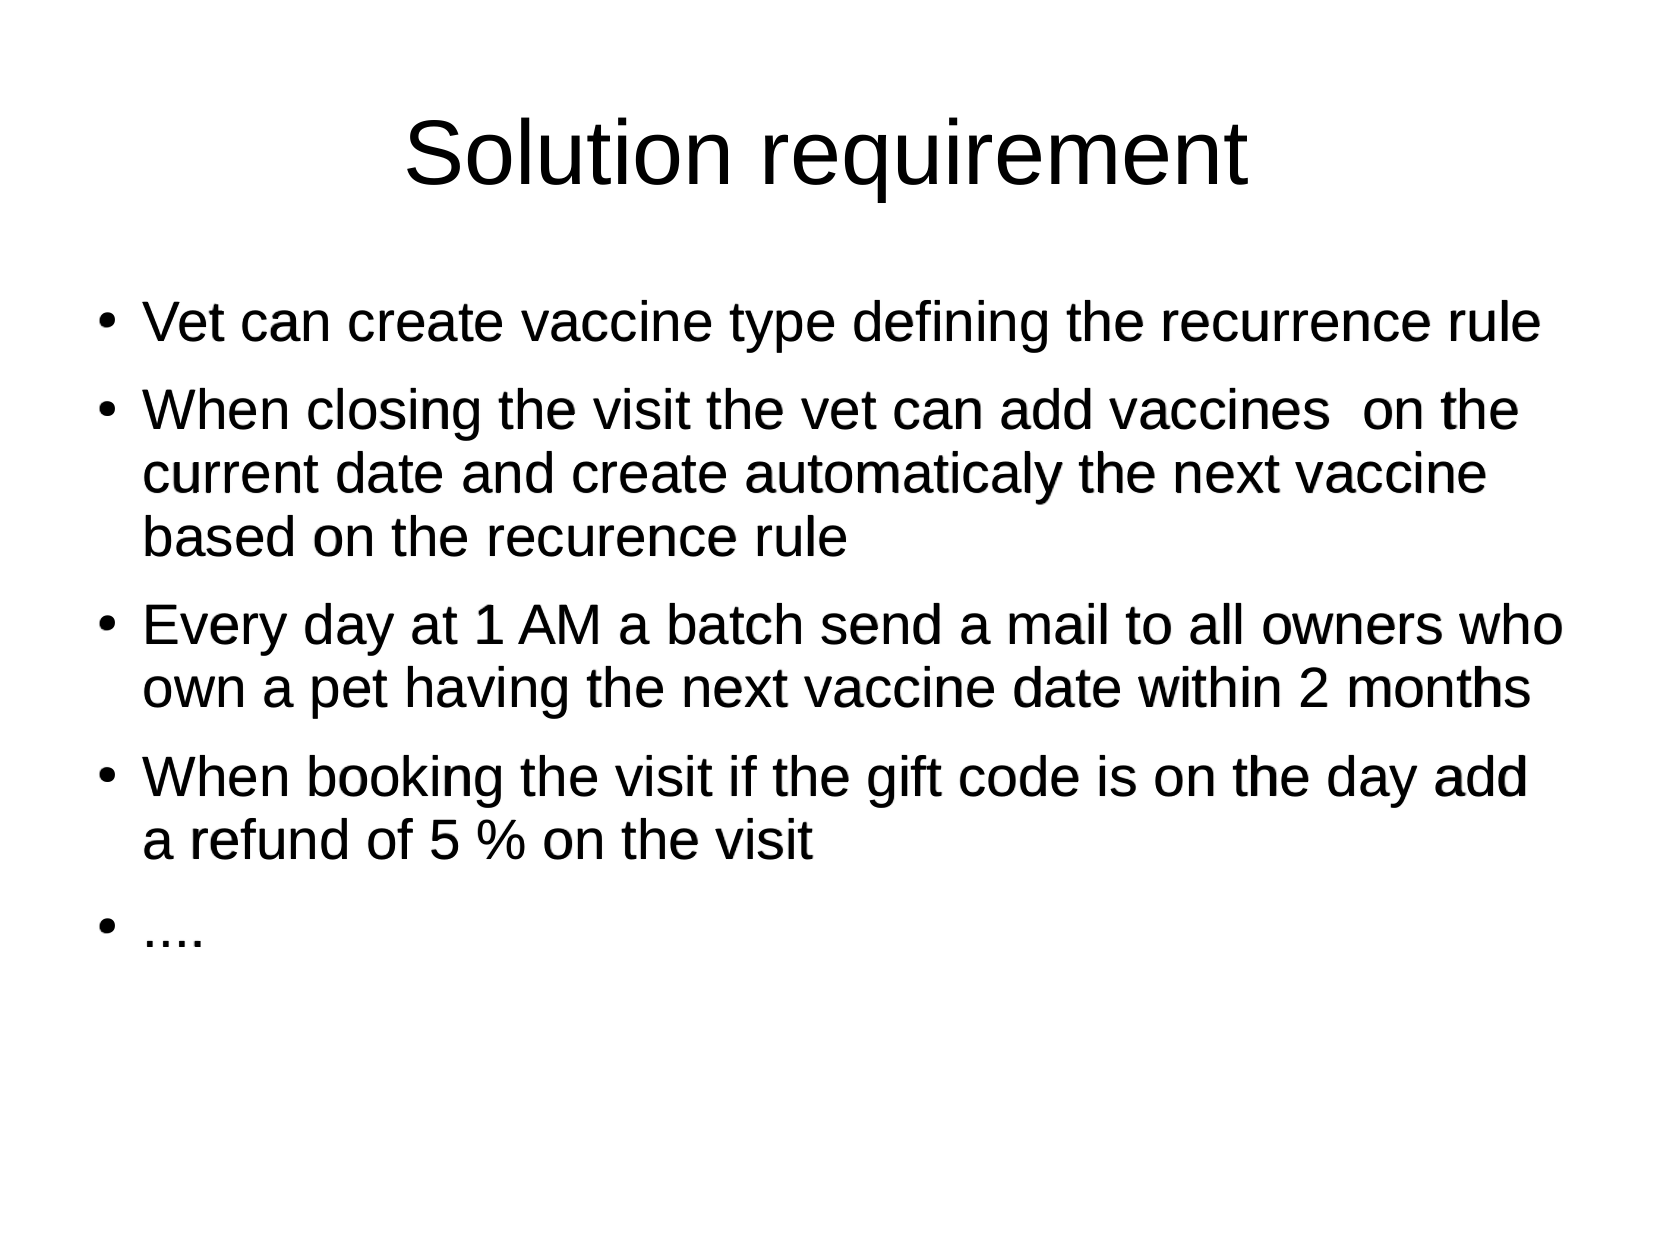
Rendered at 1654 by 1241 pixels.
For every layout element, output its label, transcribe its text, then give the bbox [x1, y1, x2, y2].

title Solution requirement [82, 49, 1571, 257]
list Vet can create vaccine type defining the recurrence rule When closing the visit the vet can add vaccines on the current date and create automaticaly the next vaccine based on the recurence rule Every day at 1 AM a batch send a mail to all owners who own a pet having the next vaccine date within 2 months When booking the visit if the gift code is on the day add a refund of 5 % on the visit .... [82, 290, 1571, 1010]
